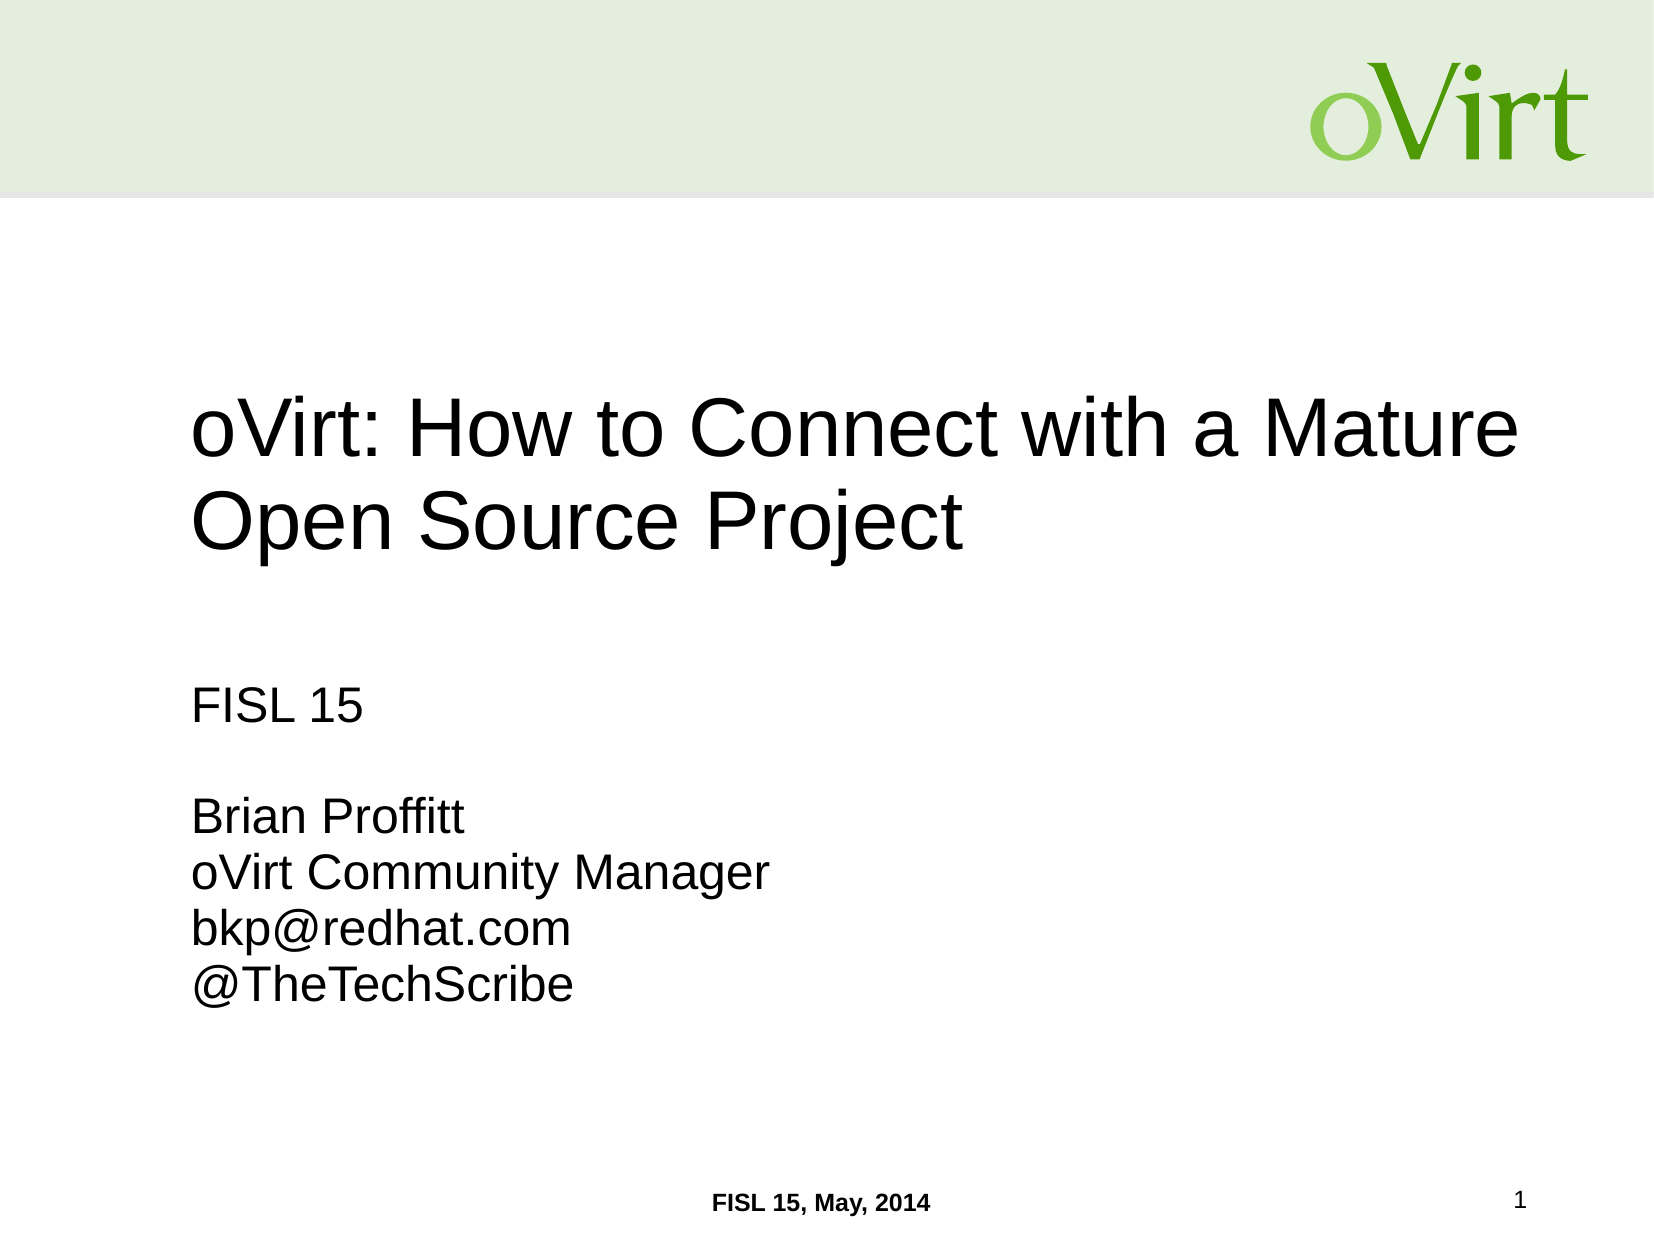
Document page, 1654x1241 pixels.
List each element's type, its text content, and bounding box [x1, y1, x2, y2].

text_box oVirt: How to Connect with a Mature Open Source Project [175, 374, 1549, 576]
text_box FISL 15 Brian Proffitt oVirt Community Manager bkp@redhat.com @TheTechScribe [176, 669, 1549, 1019]
